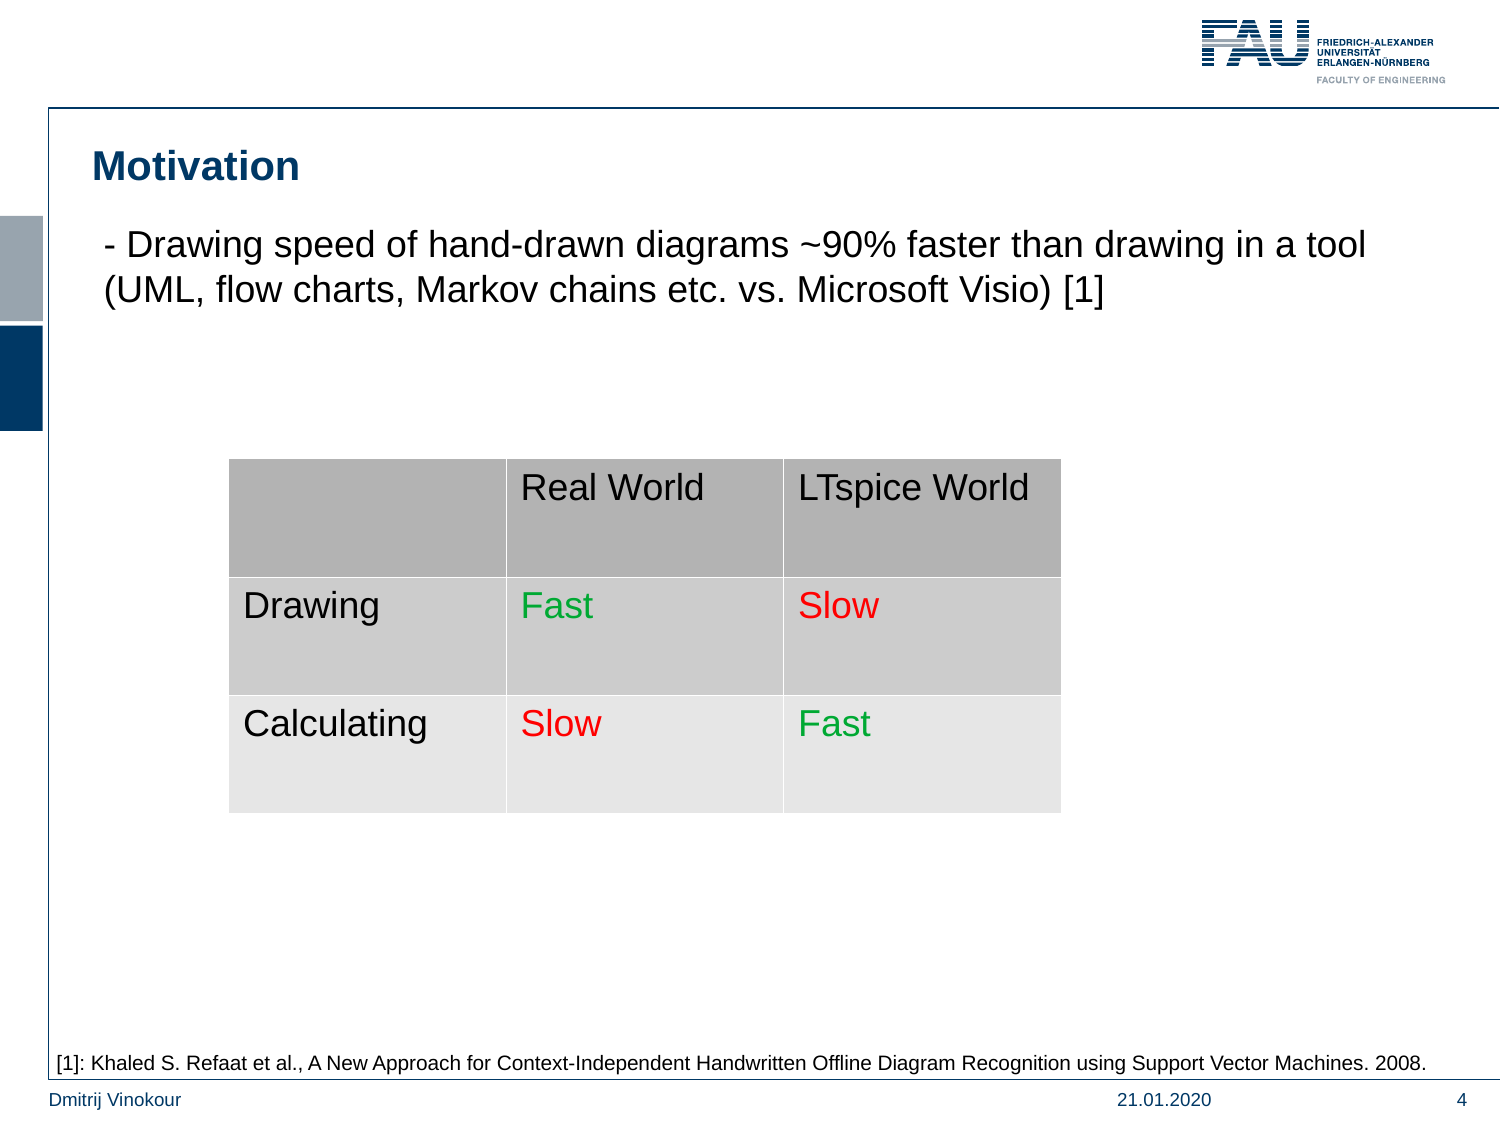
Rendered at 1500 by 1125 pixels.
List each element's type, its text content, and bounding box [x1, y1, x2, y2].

text_box Dmitrij Vinokour [48, 1088, 1053, 1119]
table_cell Fast [507, 578, 783, 695]
table_cell Drawing [229, 578, 506, 695]
table_cell Fast [784, 696, 1061, 813]
table_header LTspice World [784, 459, 1061, 577]
text_box <number> [1349, 1088, 1468, 1119]
table_cell Slow [507, 696, 783, 813]
text_box Motivation [91, 139, 1460, 225]
table_header Real World [507, 459, 783, 577]
text_box 21.01.2020 [1117, 1088, 1294, 1119]
table_cell Calculating [229, 696, 506, 813]
text_box [1]: Khaled S. Refaat et al., A New Approach for Context-Independent Handwritten Offline Diagram Recognition using Support Vector Machines. 2008. [41, 1042, 1500, 1088]
text_box - Drawing speed of hand-drawn diagrams ~90% faster than drawing in a tool (UML, flow charts, Markov chains etc. vs. Microsoft Visio) [1] [88, 212, 1408, 1009]
table_header [229, 459, 506, 577]
table_cell Slow [784, 578, 1061, 695]
